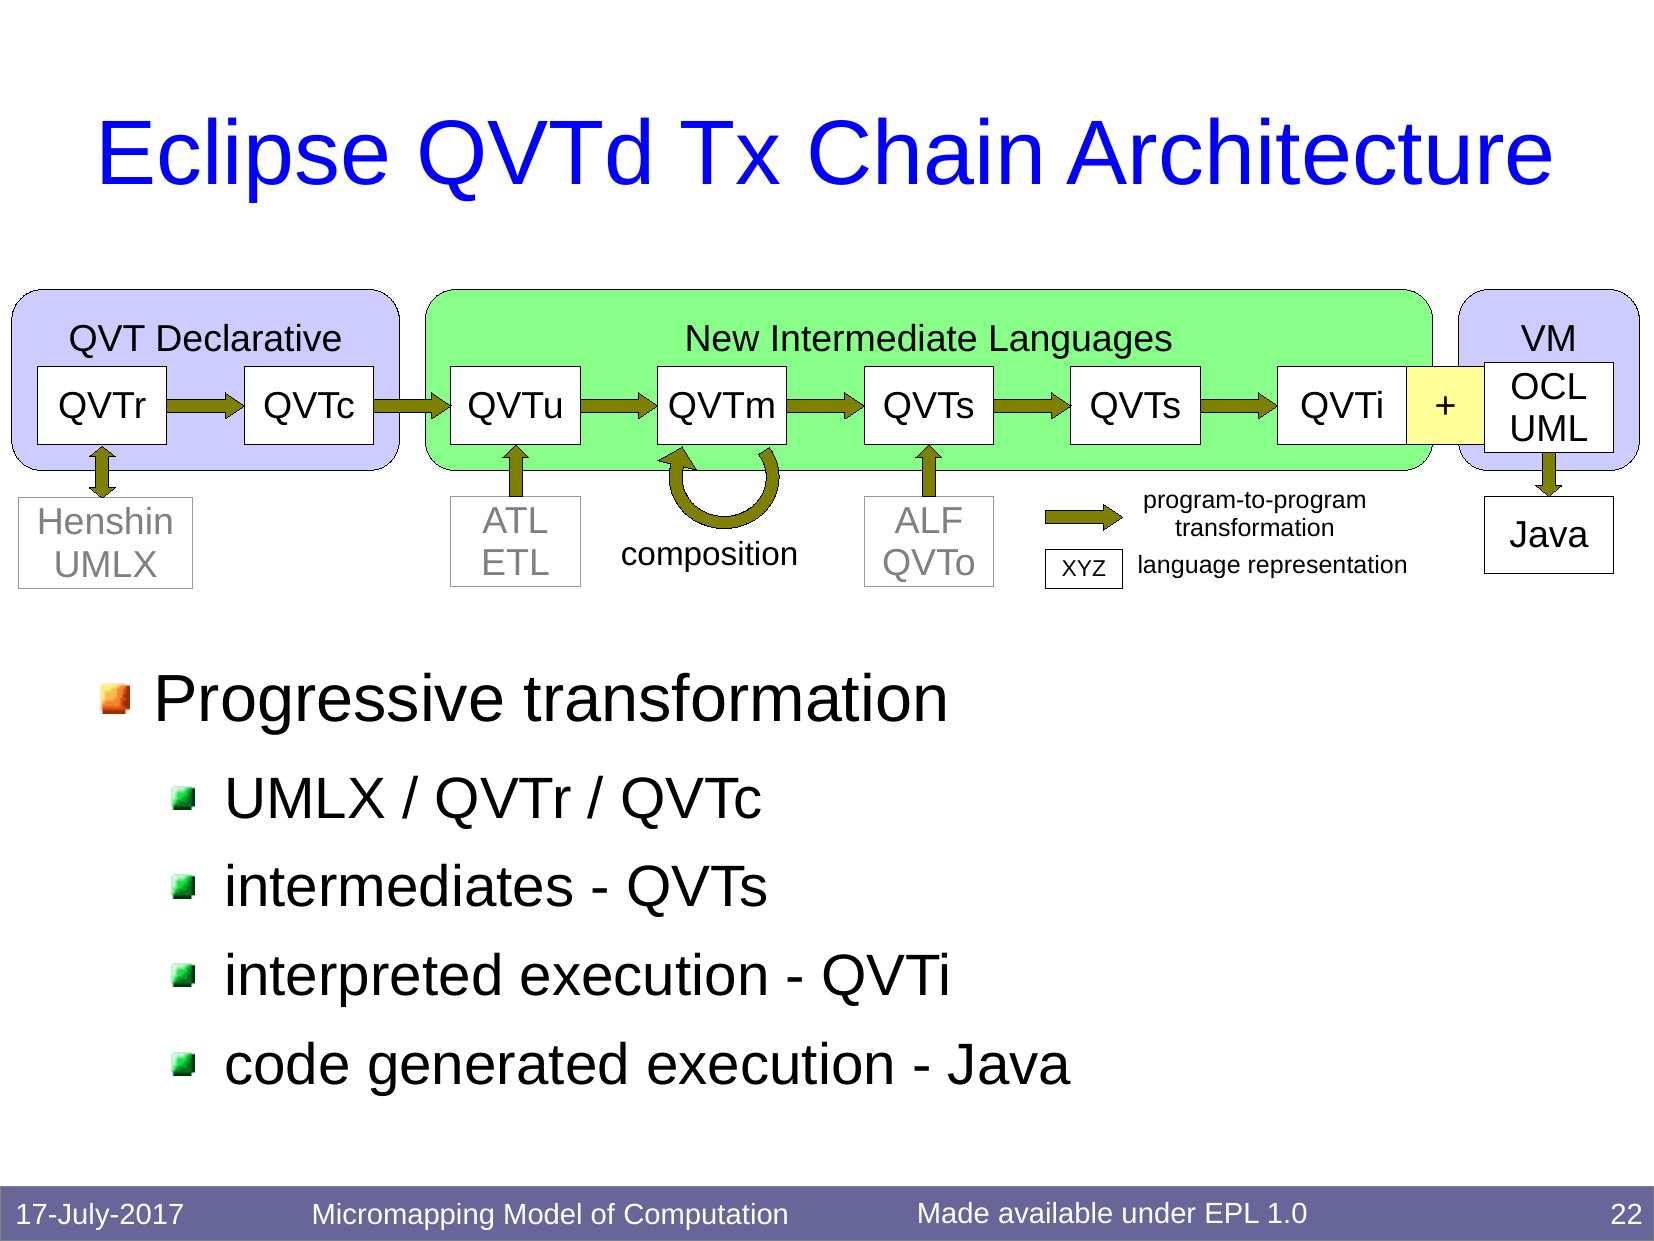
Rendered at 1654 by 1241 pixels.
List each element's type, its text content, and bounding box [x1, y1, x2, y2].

text_box New Intermediate Languages [425, 289, 1433, 404]
text_box composition [606, 528, 858, 586]
text_box QVTi [1277, 366, 1406, 445]
text_box [89, 446, 116, 498]
text_box [502, 444, 529, 497]
text_box QVTm [657, 366, 787, 445]
text_box [1045, 504, 1116, 531]
text_box OCL UML [1484, 362, 1614, 453]
text_box [1200, 392, 1278, 419]
text_box New Intermediate Languages [518, 407, 927, 471]
text_box QVTr [37, 366, 167, 445]
text_box Java [1484, 496, 1614, 574]
text_box ALF QVTo [864, 496, 994, 587]
text_box [993, 392, 1072, 419]
text_box [580, 392, 658, 419]
text_box QVT Declarative [11, 289, 400, 471]
text_box QVTs [1070, 366, 1201, 445]
text_box [915, 445, 942, 497]
text_box [166, 392, 245, 419]
text_box New Intermediate Languages [425, 408, 514, 471]
text_box [1535, 452, 1562, 497]
title Eclipse QVTd Tx Chain Architecture [82, 49, 1571, 257]
text_box + [1406, 366, 1485, 445]
text_box VM [1458, 445, 1542, 471]
list Progressive transformation UMLX / QVTr / QVTc intermediates - QVTs interpreted execution - QVTi code generated execution - Java [82, 661, 1571, 1241]
text_box ATL ETL [450, 496, 581, 587]
text_box [786, 392, 864, 419]
text_box program-to-program transformation [1116, 478, 1394, 549]
text_box New Intermediate Languages [931, 407, 1433, 471]
text_box language representation [1122, 542, 1459, 590]
text_box [374, 392, 452, 419]
text_box VM [1458, 289, 1640, 471]
text_box Henshin UMLX [18, 497, 193, 589]
text_box [657, 446, 780, 529]
text_box QVTc [244, 366, 374, 445]
text_box XYZ [1045, 549, 1122, 589]
text_box QVTu [450, 366, 581, 445]
text_box QVTs [864, 366, 994, 445]
